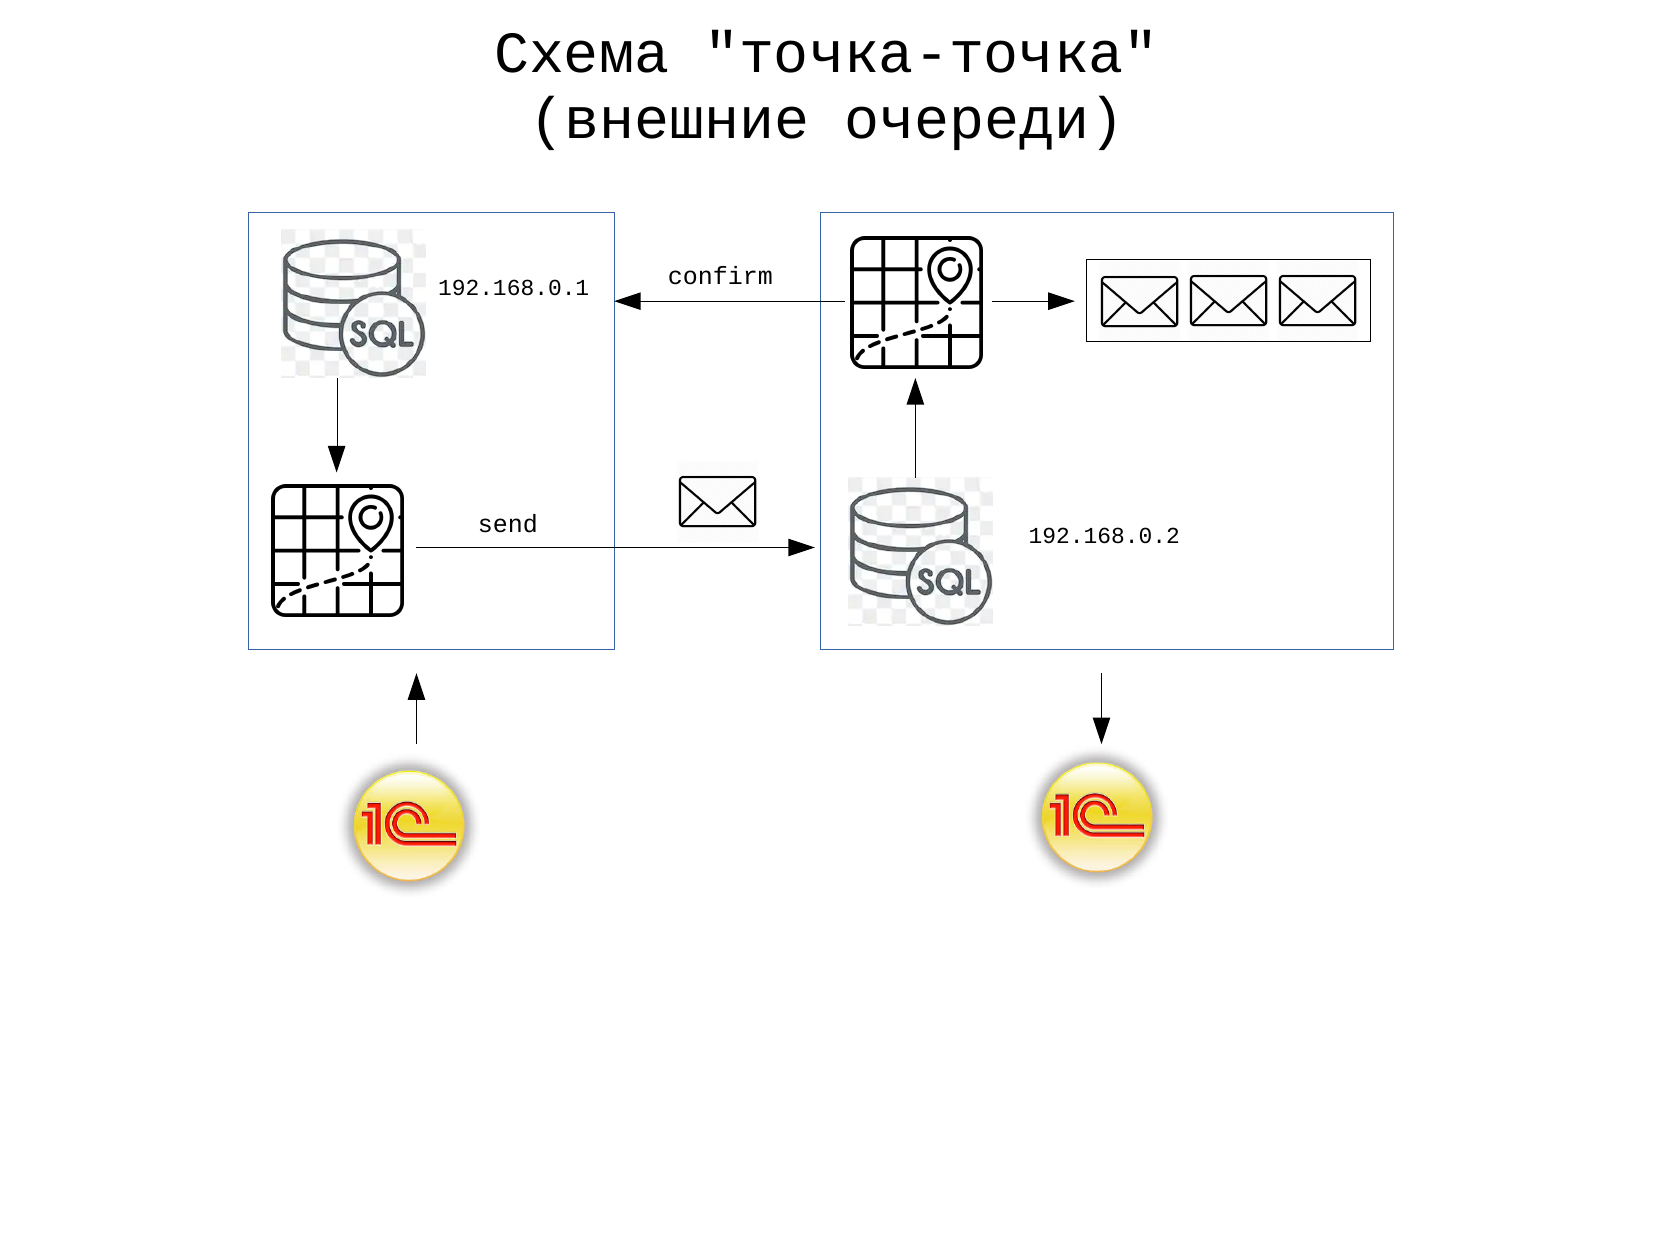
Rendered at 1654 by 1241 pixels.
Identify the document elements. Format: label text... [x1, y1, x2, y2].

title confirm [620, 248, 821, 308]
text_box [820, 212, 1394, 650]
title 192.168.0.1 [413, 259, 615, 319]
picture [676, 460, 759, 543]
title send [407, 496, 609, 556]
text_box [248, 212, 615, 650]
picture [336, 752, 482, 898]
title Схема "точка-точка" (внешние очереди) [82, 23, 1571, 156]
picture [1024, 744, 1170, 889]
title 192.168.0.2 [1003, 507, 1205, 567]
